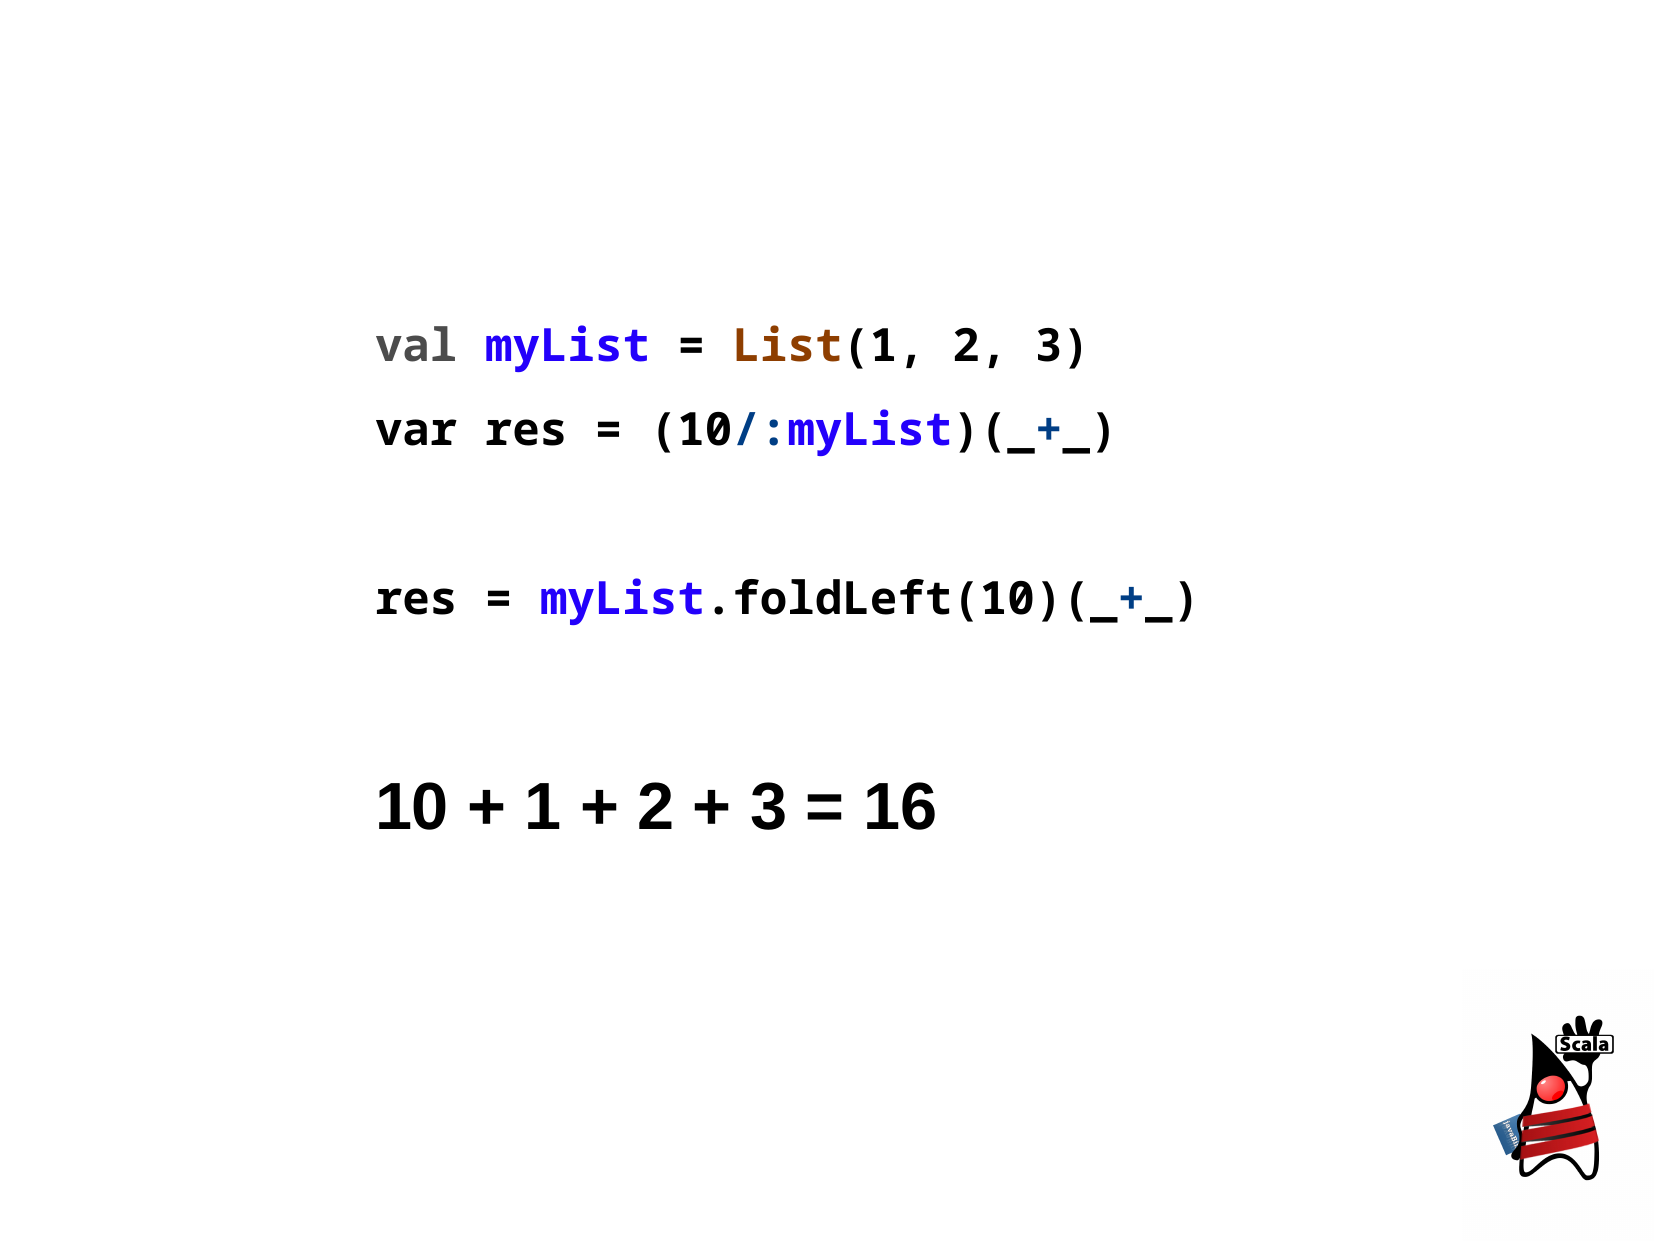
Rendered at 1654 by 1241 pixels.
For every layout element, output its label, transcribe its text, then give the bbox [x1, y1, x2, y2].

subtitle val myList = List(1, 2, 3) var res = (10/:myList)(_+_) res = myList.foldLeft(10)(_+_) 10 + 1 + 2 + 3 = 16 [375, 56, 1571, 1102]
